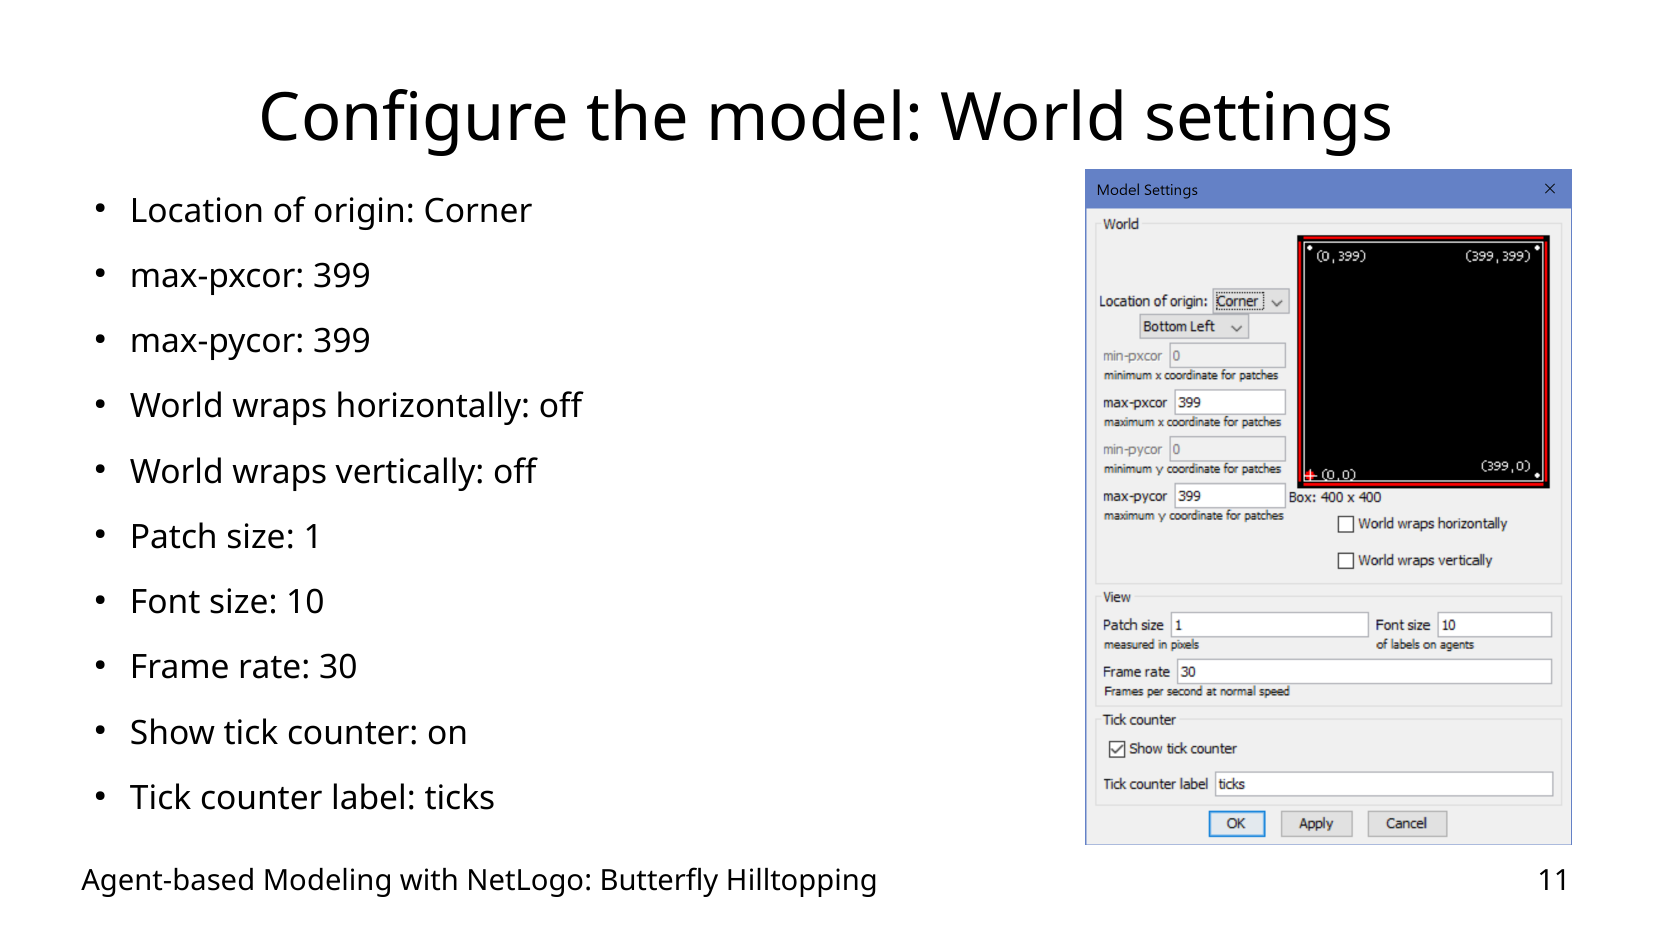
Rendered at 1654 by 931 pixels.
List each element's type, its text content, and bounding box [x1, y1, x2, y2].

picture [1085, 169, 1572, 845]
list Location of origin: Corner max-pxcor: 399 max-pycor: 399 World wraps horizontally: off World wraps vertically: off Patch size: 1 Font size: 10 Frame rate: 30 Show tick counter: on Tick counter label: ticks [82, 186, 1058, 829]
title Configure the model: World settings [82, 37, 1571, 193]
